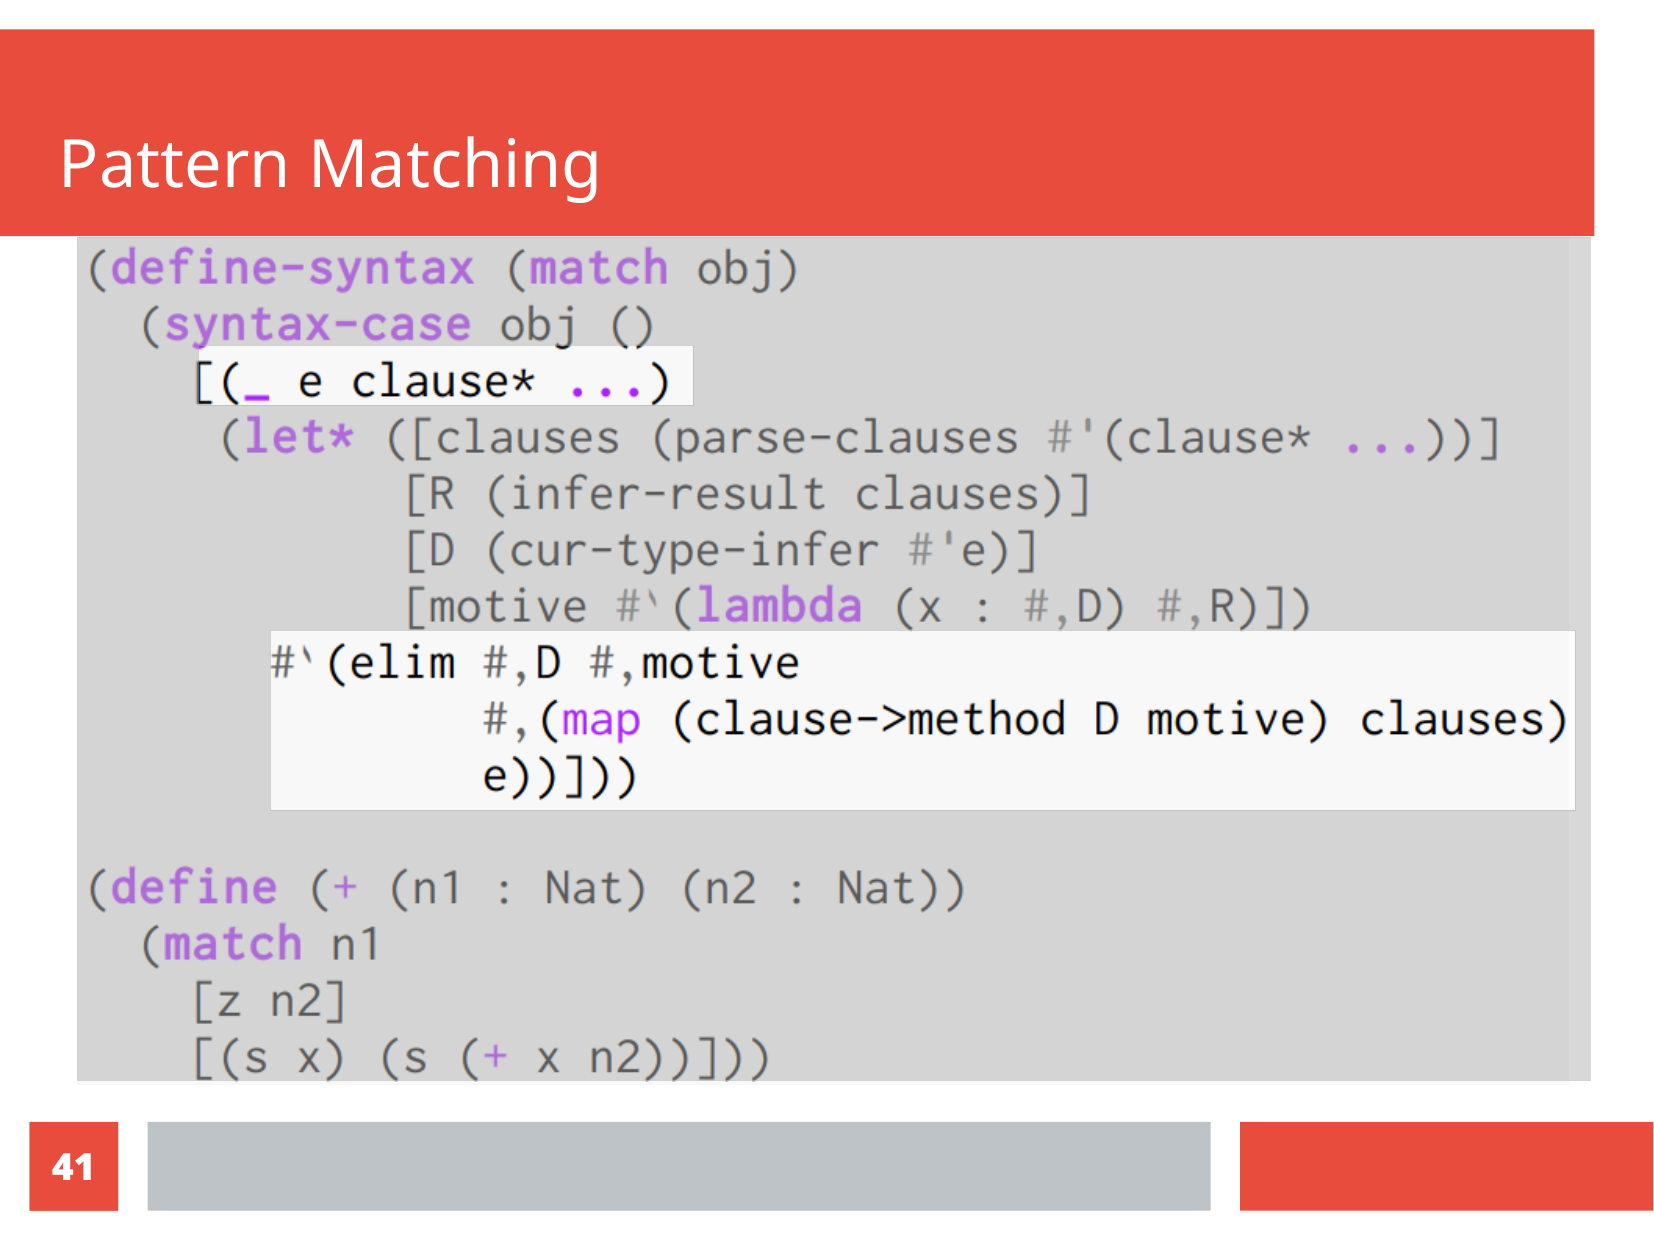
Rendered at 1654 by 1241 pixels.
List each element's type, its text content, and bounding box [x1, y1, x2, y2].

picture [199, 346, 693, 405]
text_box [77, 237, 1591, 1081]
picture [271, 631, 1569, 810]
picture [77, 1081, 1569, 1085]
title Pattern Matching [59, 59, 1595, 207]
